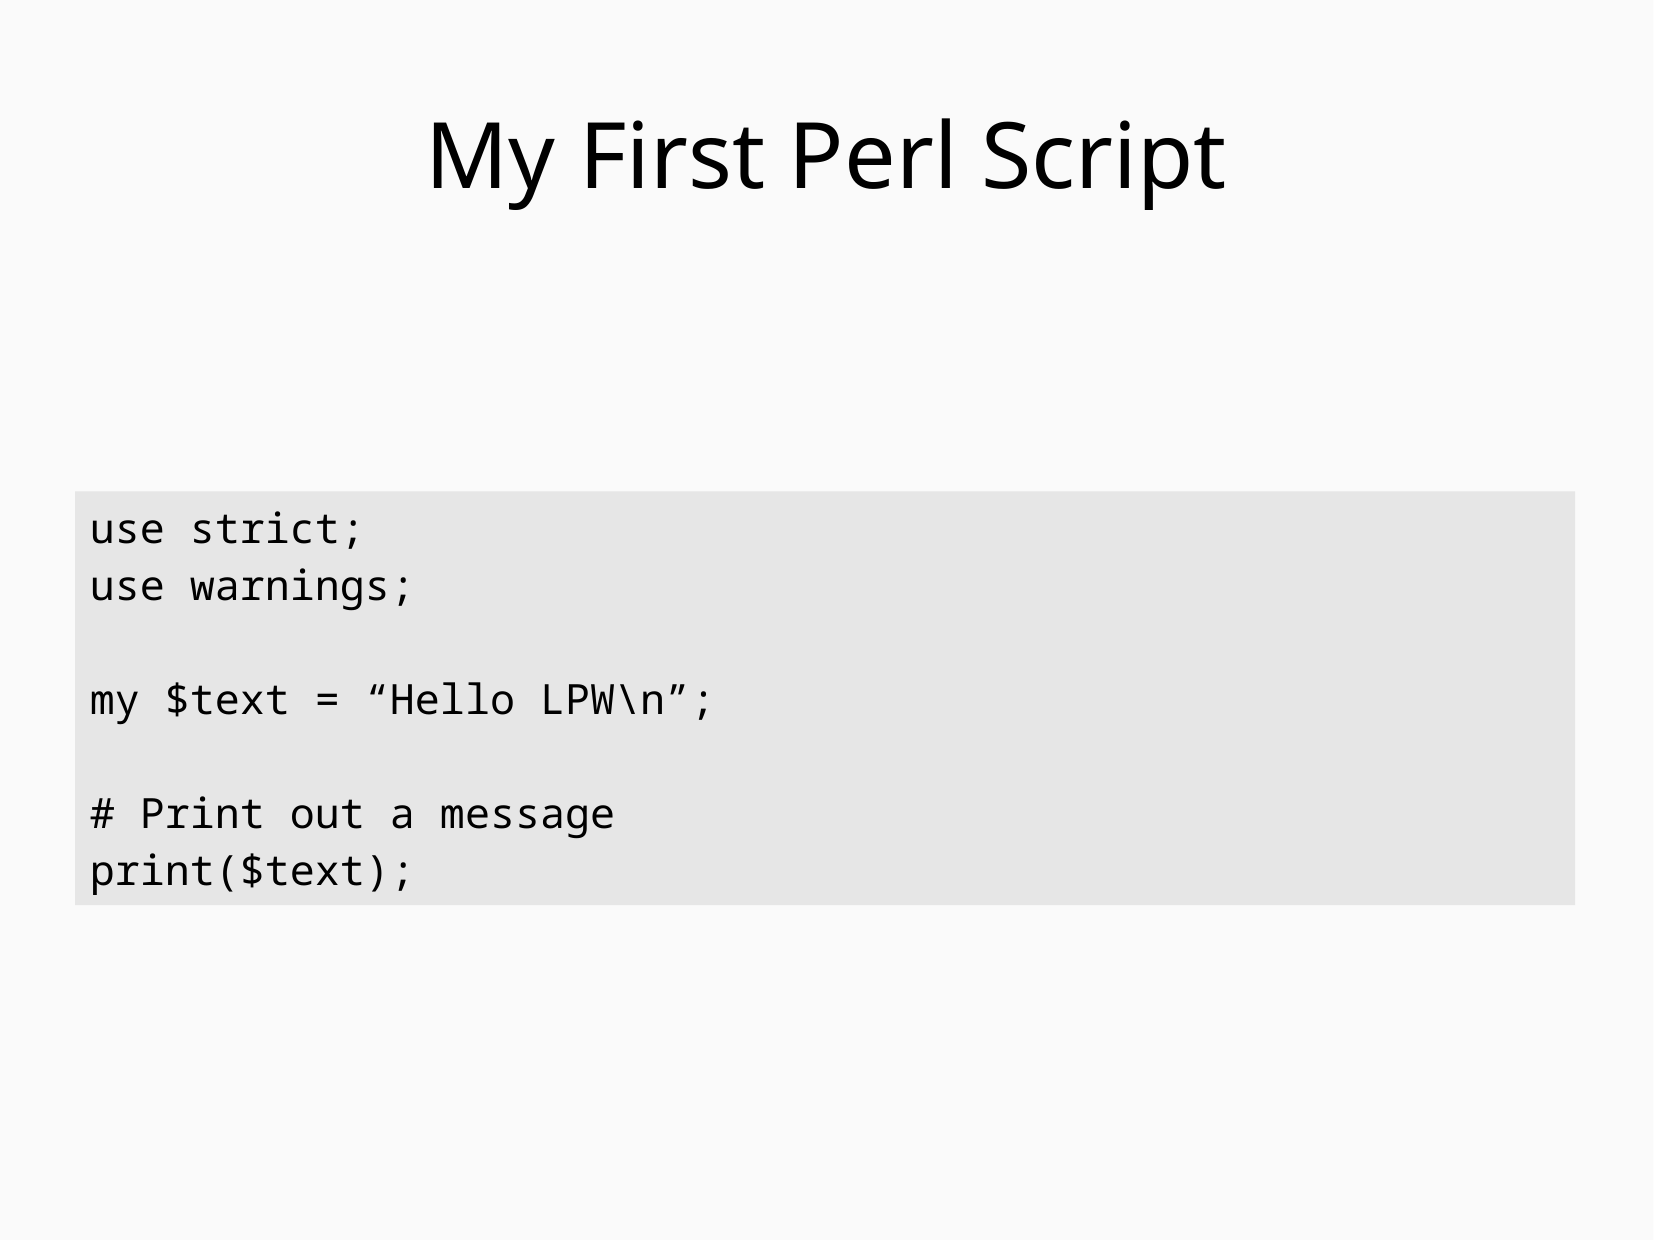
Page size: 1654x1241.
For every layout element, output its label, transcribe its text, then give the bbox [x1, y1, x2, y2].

text_box use strict; use warnings; my $text = “Hello LPW\n”; # Print out a message print($text); [75, 491, 1576, 846]
title My First Perl Script [82, 49, 1571, 257]
